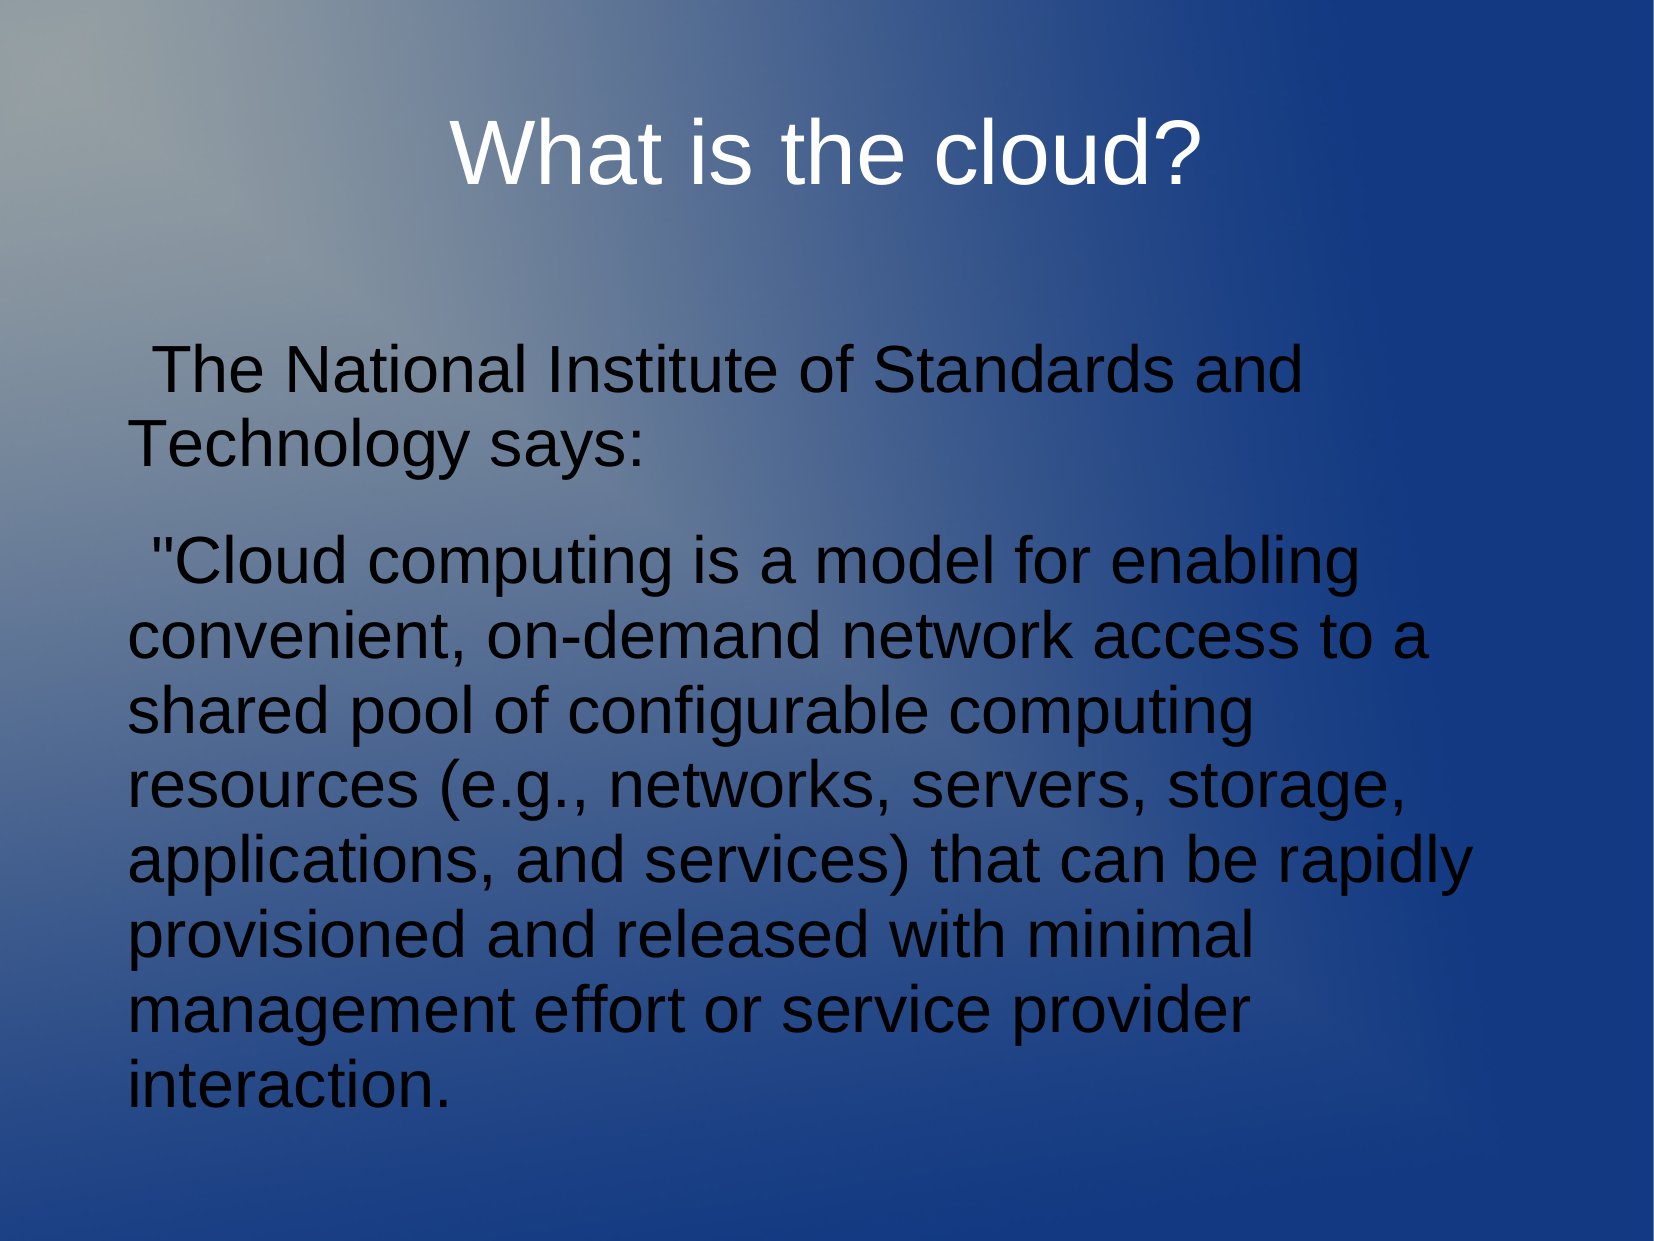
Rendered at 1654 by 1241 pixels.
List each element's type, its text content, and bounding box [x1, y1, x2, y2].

title What is the cloud? [82, 56, 1571, 250]
picture [0, 0, 1654, 1241]
text_box The National Institute of Standards and Technology says: "Cloud computing is a model for enabling convenient, on-demand network access to a shared pool of configurable computing resources (e.g., networks, servers, storage, applications, and services) that can be rapidly provisioned and released with minimal management effort or service provider interaction. [112, 324, 1538, 1129]
